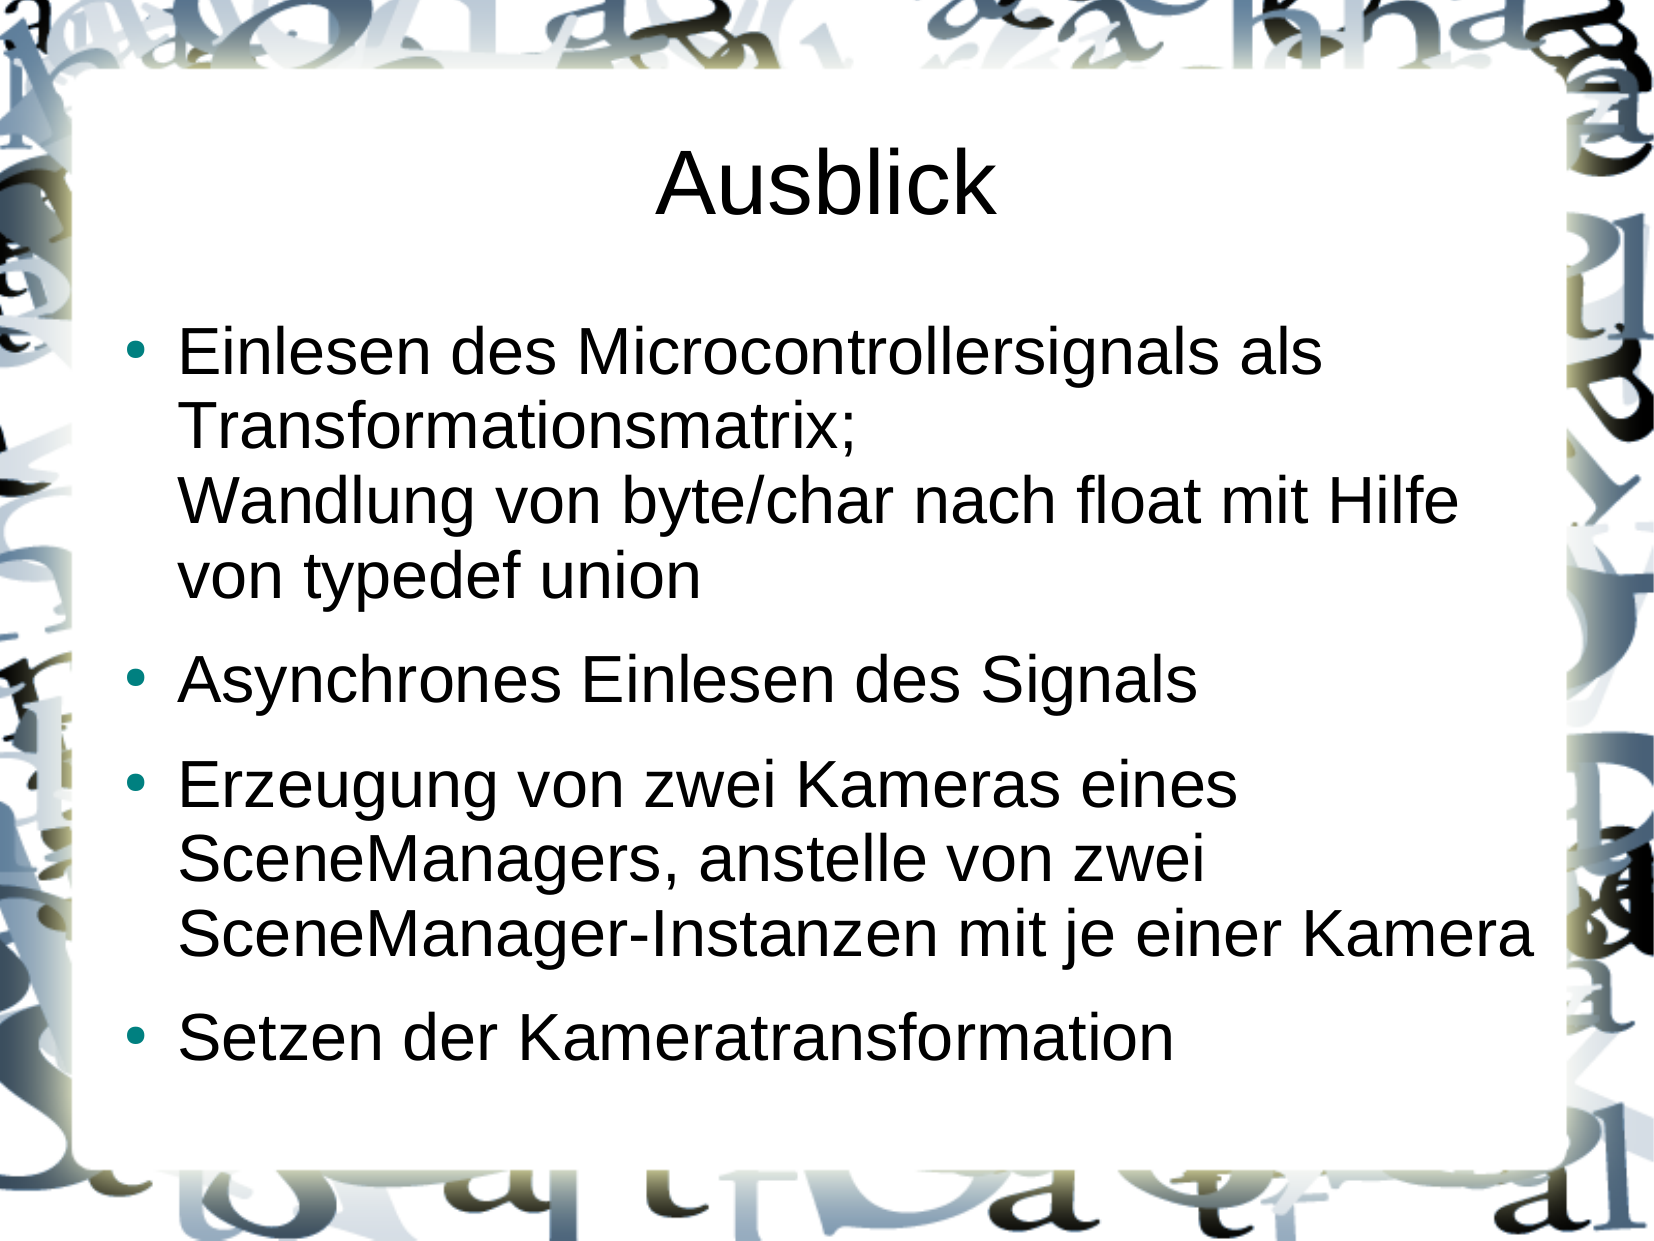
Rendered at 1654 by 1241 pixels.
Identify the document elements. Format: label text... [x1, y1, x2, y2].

title Ausblick [82, 78, 1571, 287]
list Einlesen des Microcontrollersignals als Transformationsmatrix; Wandlung von byte/char nach float mit Hilfe von typedef union Asynchrones Einlesen des Signals Erzeugung von zwei Kameras eines SceneManagers, anstelle von zwei SceneManager-Instanzen mit je einer Kamera Setzen der Kameratransformation [106, 313, 1548, 1076]
picture [0, 0, 1654, 1241]
